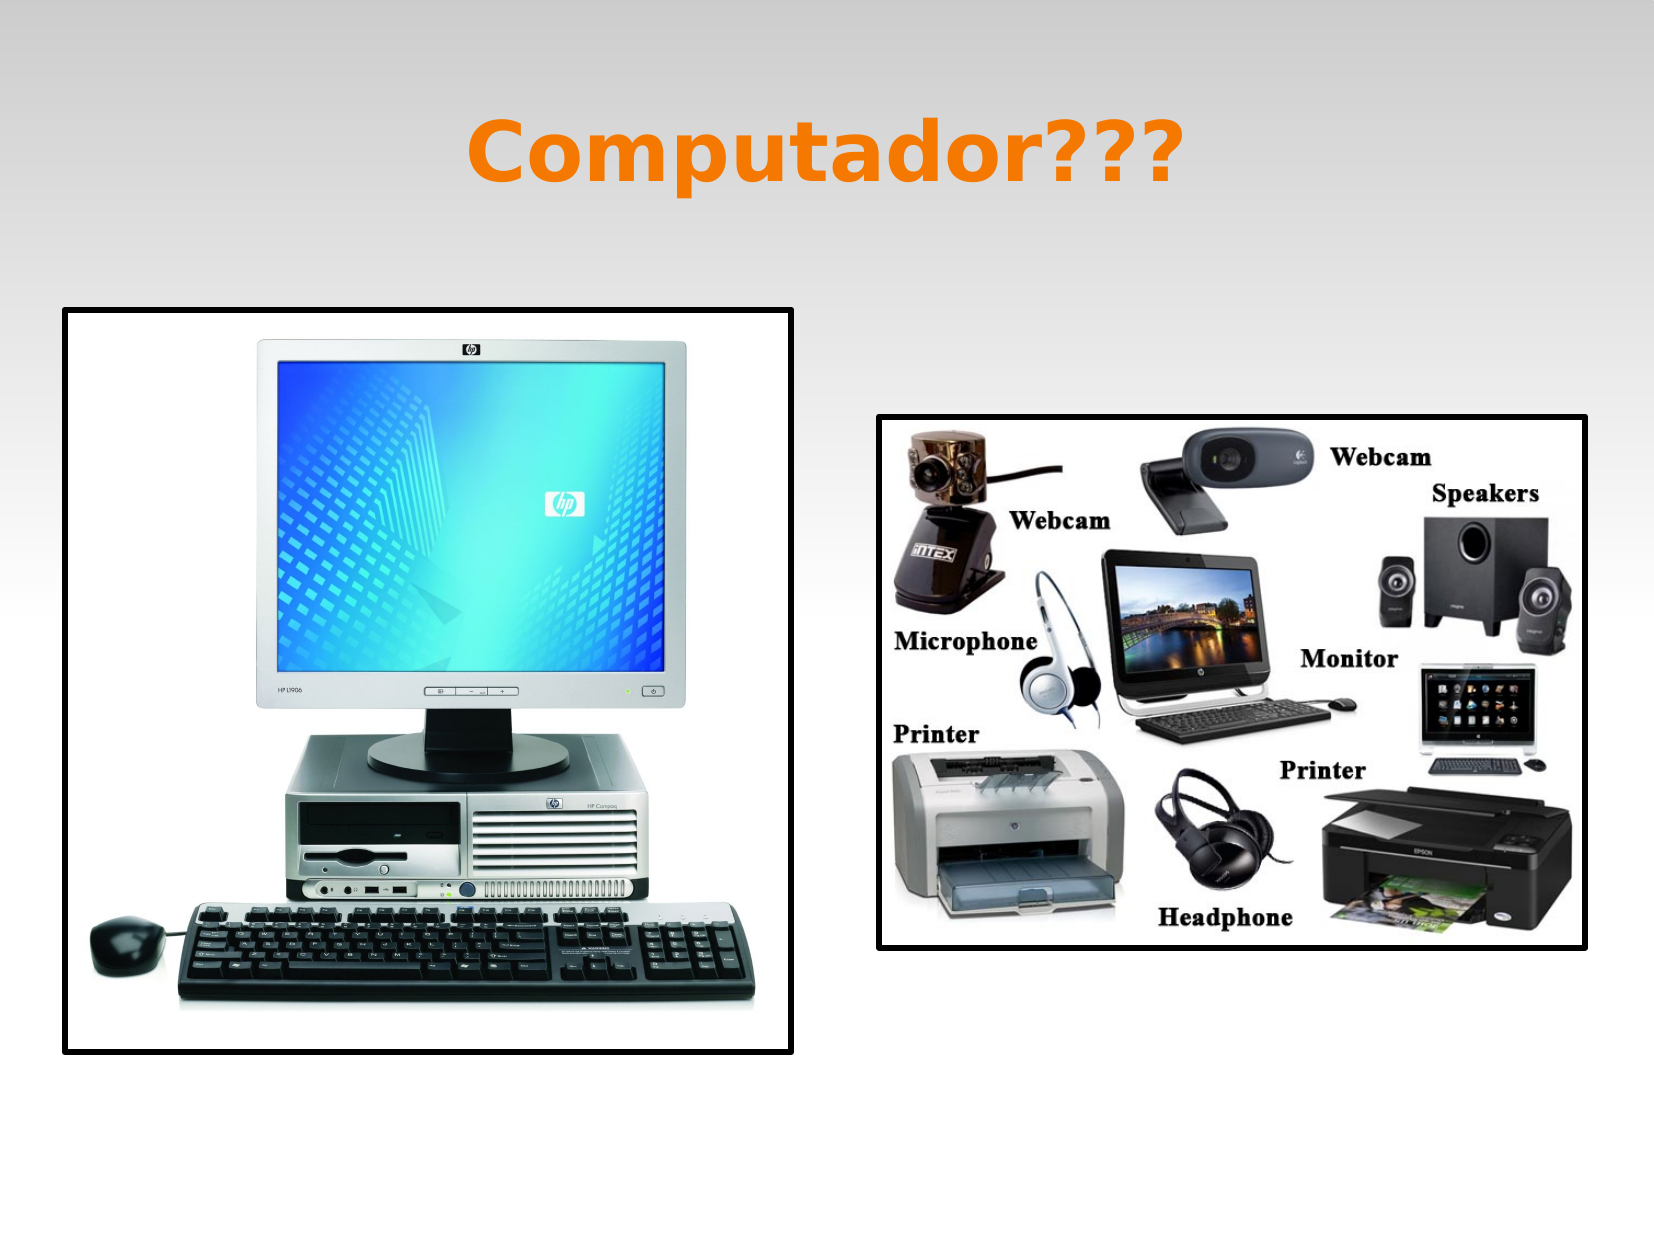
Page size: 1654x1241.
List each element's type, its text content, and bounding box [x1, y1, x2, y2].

title Computador??? [82, 49, 1571, 257]
picture [882, 419, 1583, 945]
picture [67, 312, 789, 1050]
